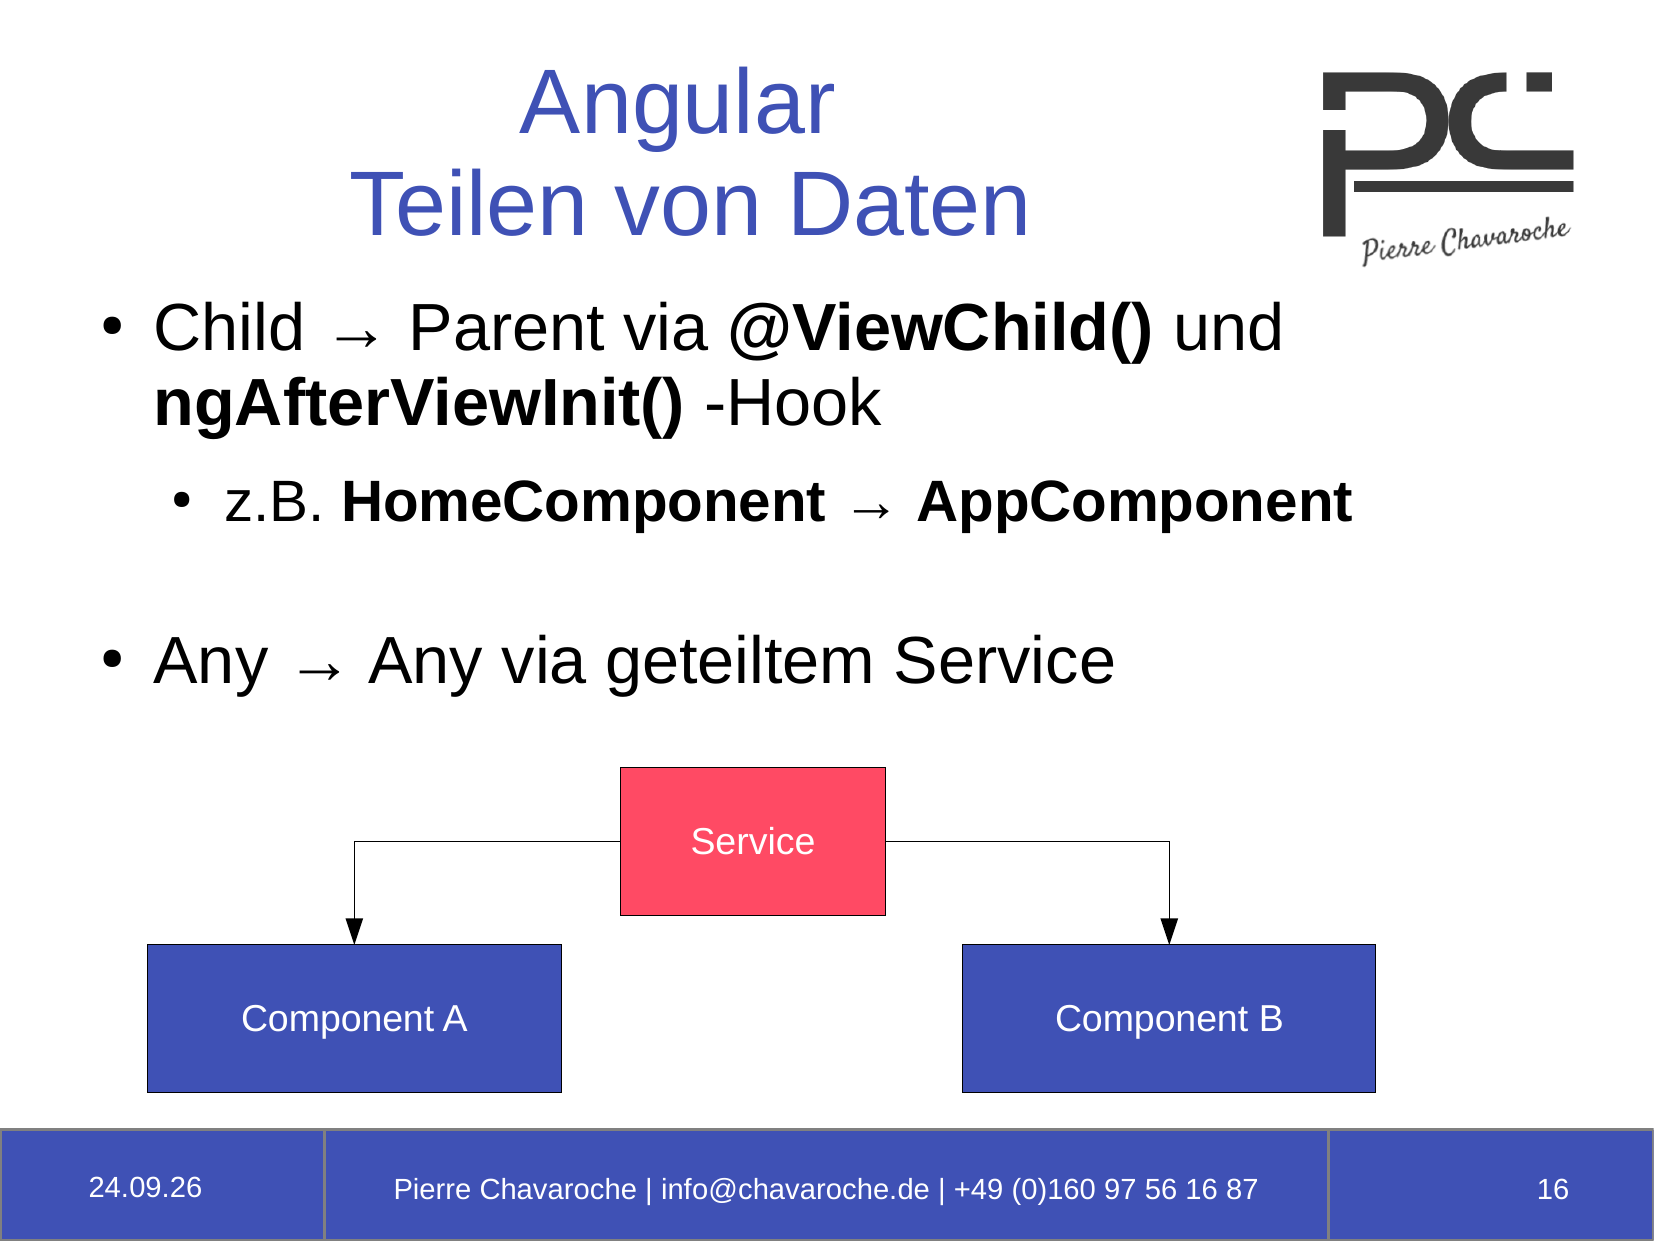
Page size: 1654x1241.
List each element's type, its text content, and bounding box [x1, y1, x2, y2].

list Child → Parent via @ViewChild() und ngAfterViewInit() -Hook z.B. HomeComponent → AppComponent Any → Any via geteiltem Service [82, 290, 1571, 1109]
text_box Service [620, 767, 886, 916]
text_box Component B [962, 944, 1376, 1093]
text_box Component A [147, 944, 562, 1093]
title Angular Teilen von Daten [82, 49, 1300, 257]
picture [1307, 29, 1589, 311]
